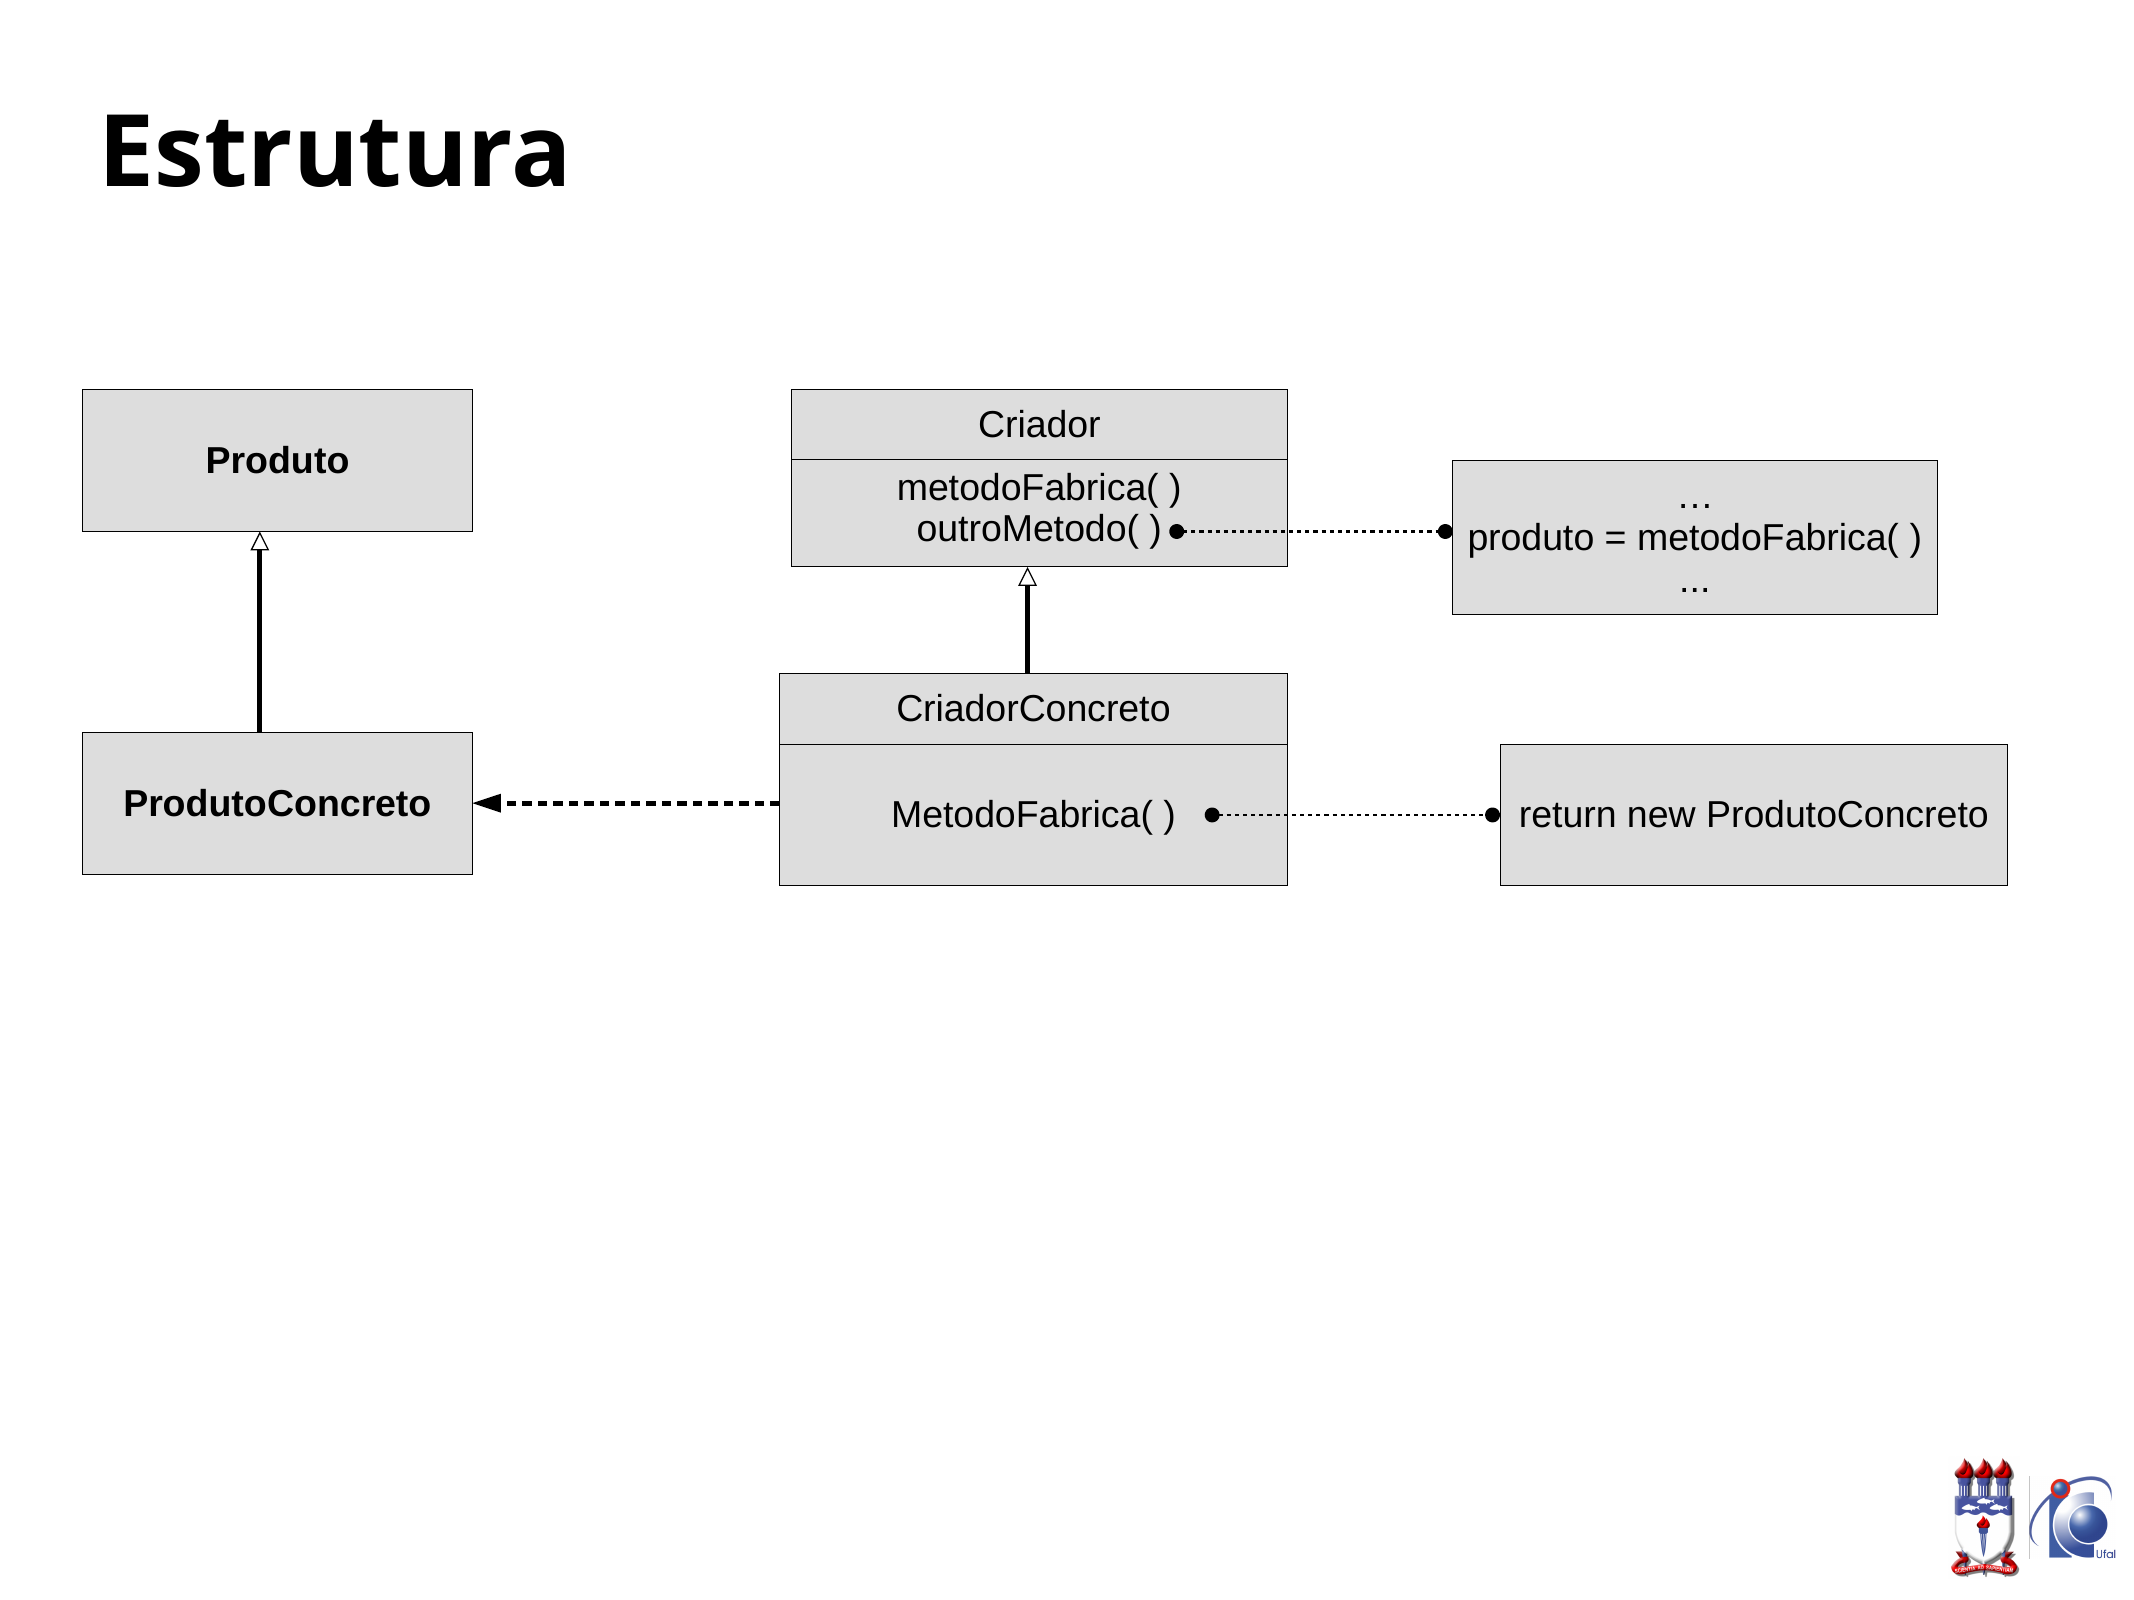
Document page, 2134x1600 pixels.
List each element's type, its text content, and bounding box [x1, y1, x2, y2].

text_box CriadorConcreto [779, 673, 1288, 745]
text_box Produto [82, 389, 473, 532]
text_box … produto = metodoFabrica( ) ... [1452, 460, 1938, 615]
picture [2028, 1476, 2116, 1559]
text_box ProdutoConcreto [82, 732, 473, 875]
text_box MetodoFabrica( ) [779, 745, 1288, 886]
picture [1948, 1456, 2020, 1579]
text_box metodoFabrica( ) outroMetodo( ) [791, 460, 1288, 567]
text_box Criador [791, 389, 1288, 460]
title Estrutura [0, 59, 955, 237]
text_box return new ProdutoConcreto [1500, 744, 2008, 886]
